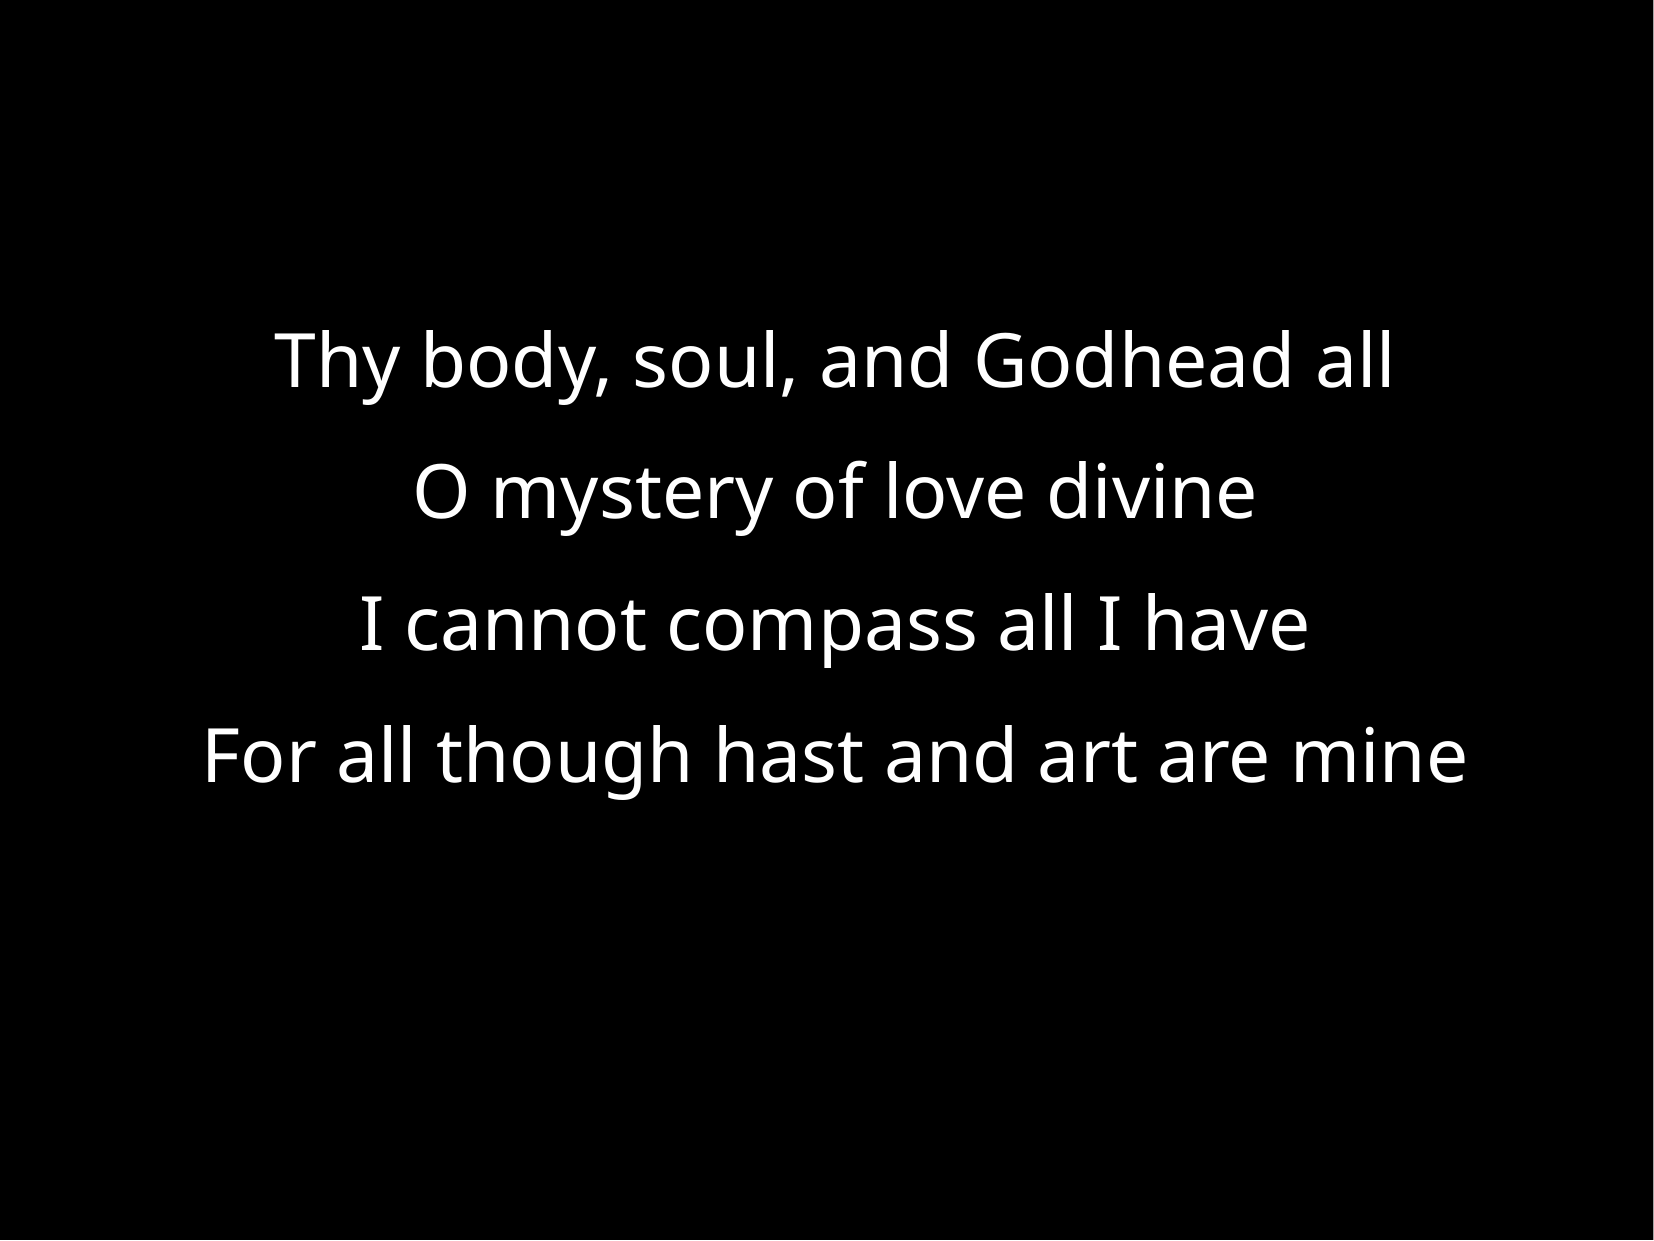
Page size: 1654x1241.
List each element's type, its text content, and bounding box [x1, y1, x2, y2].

list Thy body, soul, and Godhead all O mystery of love divine I cannot compass all I have For all though hast and art are mine [0, 307, 1654, 1027]
